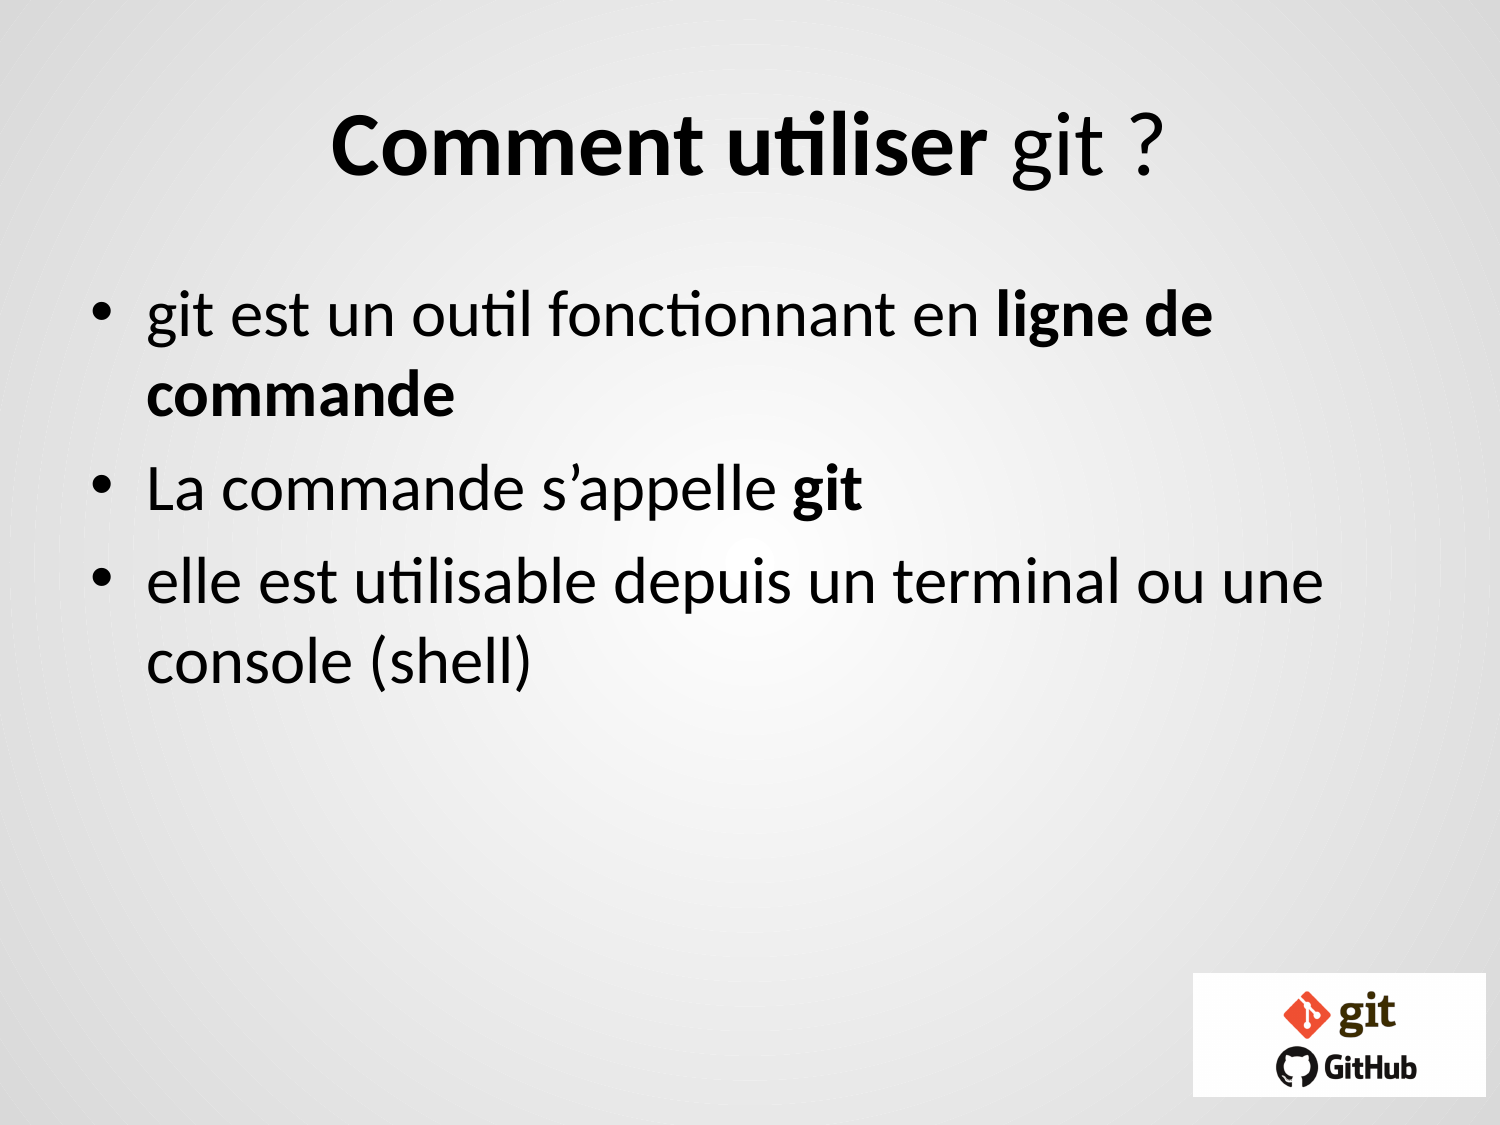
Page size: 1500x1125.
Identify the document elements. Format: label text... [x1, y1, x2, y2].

picture [1193, 973, 1486, 1097]
title Comment utiliser git ? [75, 45, 1425, 233]
list git est un outil fonctionnant en ligne de commande La commande s’appelle git elle est utilisable depuis un terminal ou une console (shell) [75, 262, 1425, 1005]
